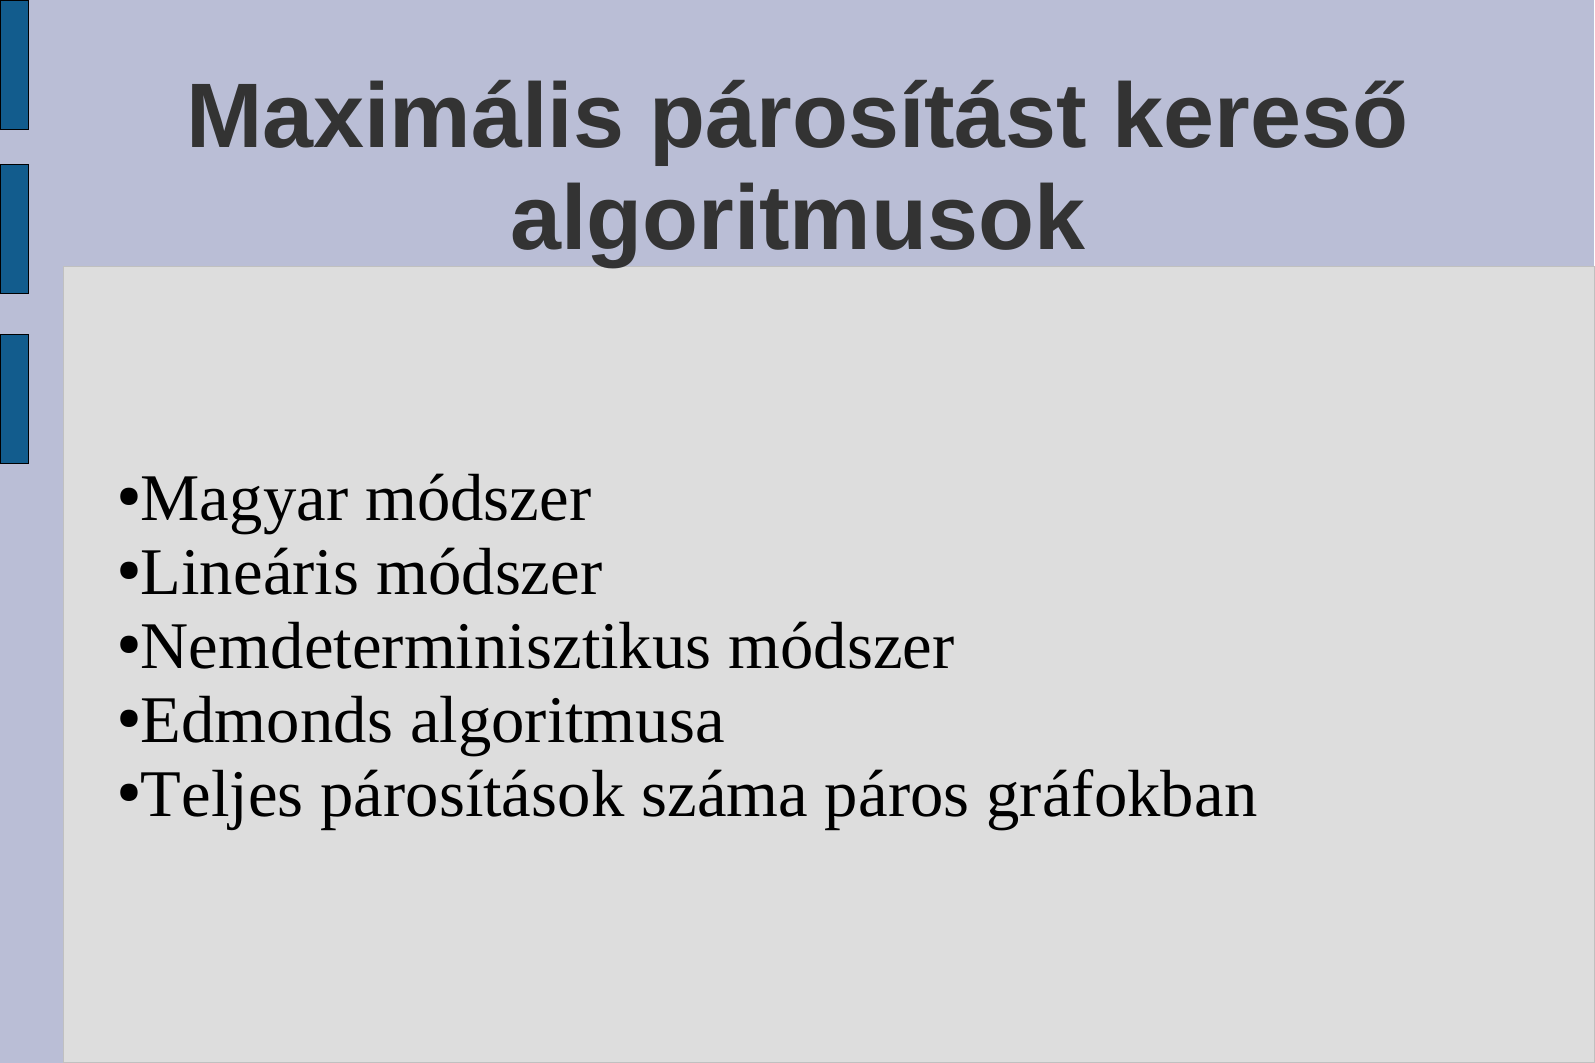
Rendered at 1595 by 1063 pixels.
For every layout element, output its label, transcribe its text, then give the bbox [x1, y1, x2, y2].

title Maximális párosítást kereső algoritmusok [117, 64, 1479, 270]
subtitle Magyar módszer Lineáris módszer Nemdeterminisztikus módszer Edmonds algoritmusa Teljes párosítások száma páros gráfokban [117, 295, 1479, 998]
